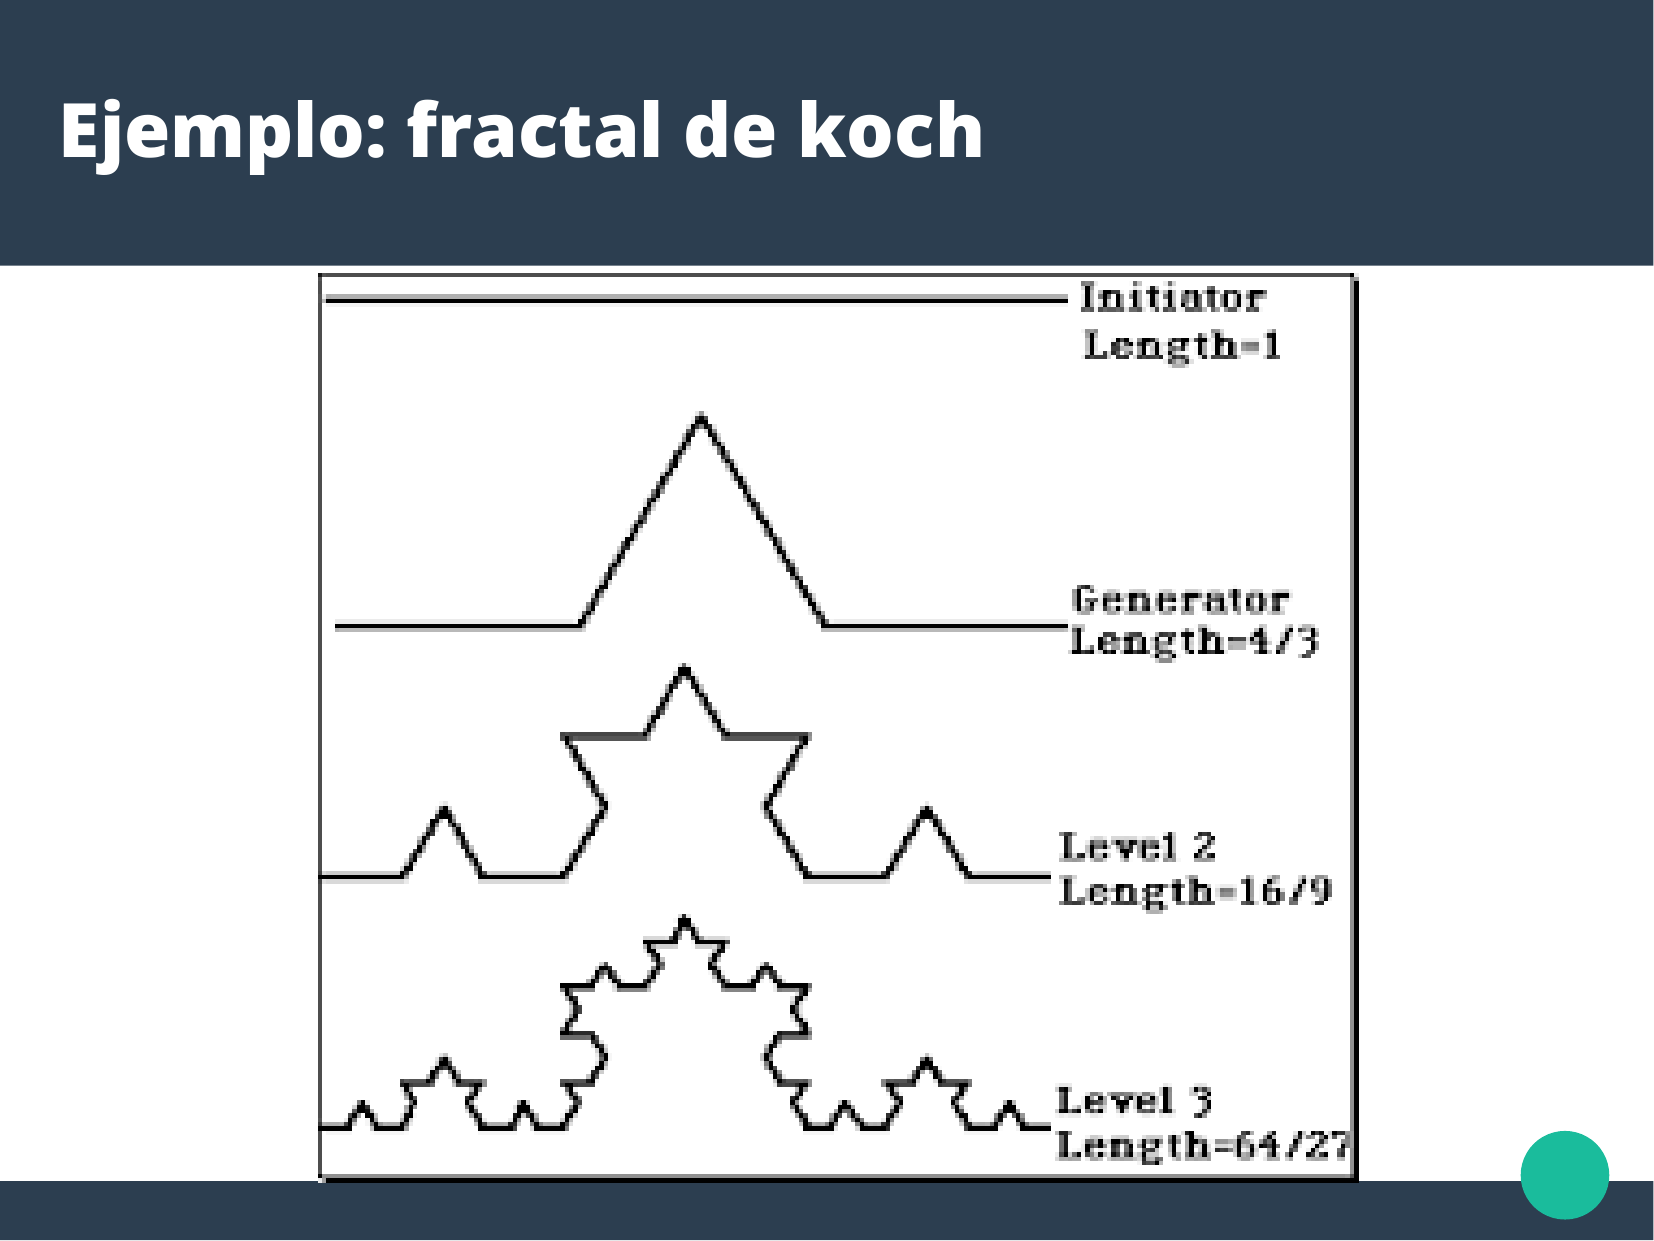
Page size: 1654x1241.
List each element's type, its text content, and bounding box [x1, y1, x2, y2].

title Ejemplo: fractal de koch [59, 49, 1595, 207]
picture [318, 273, 1359, 1183]
